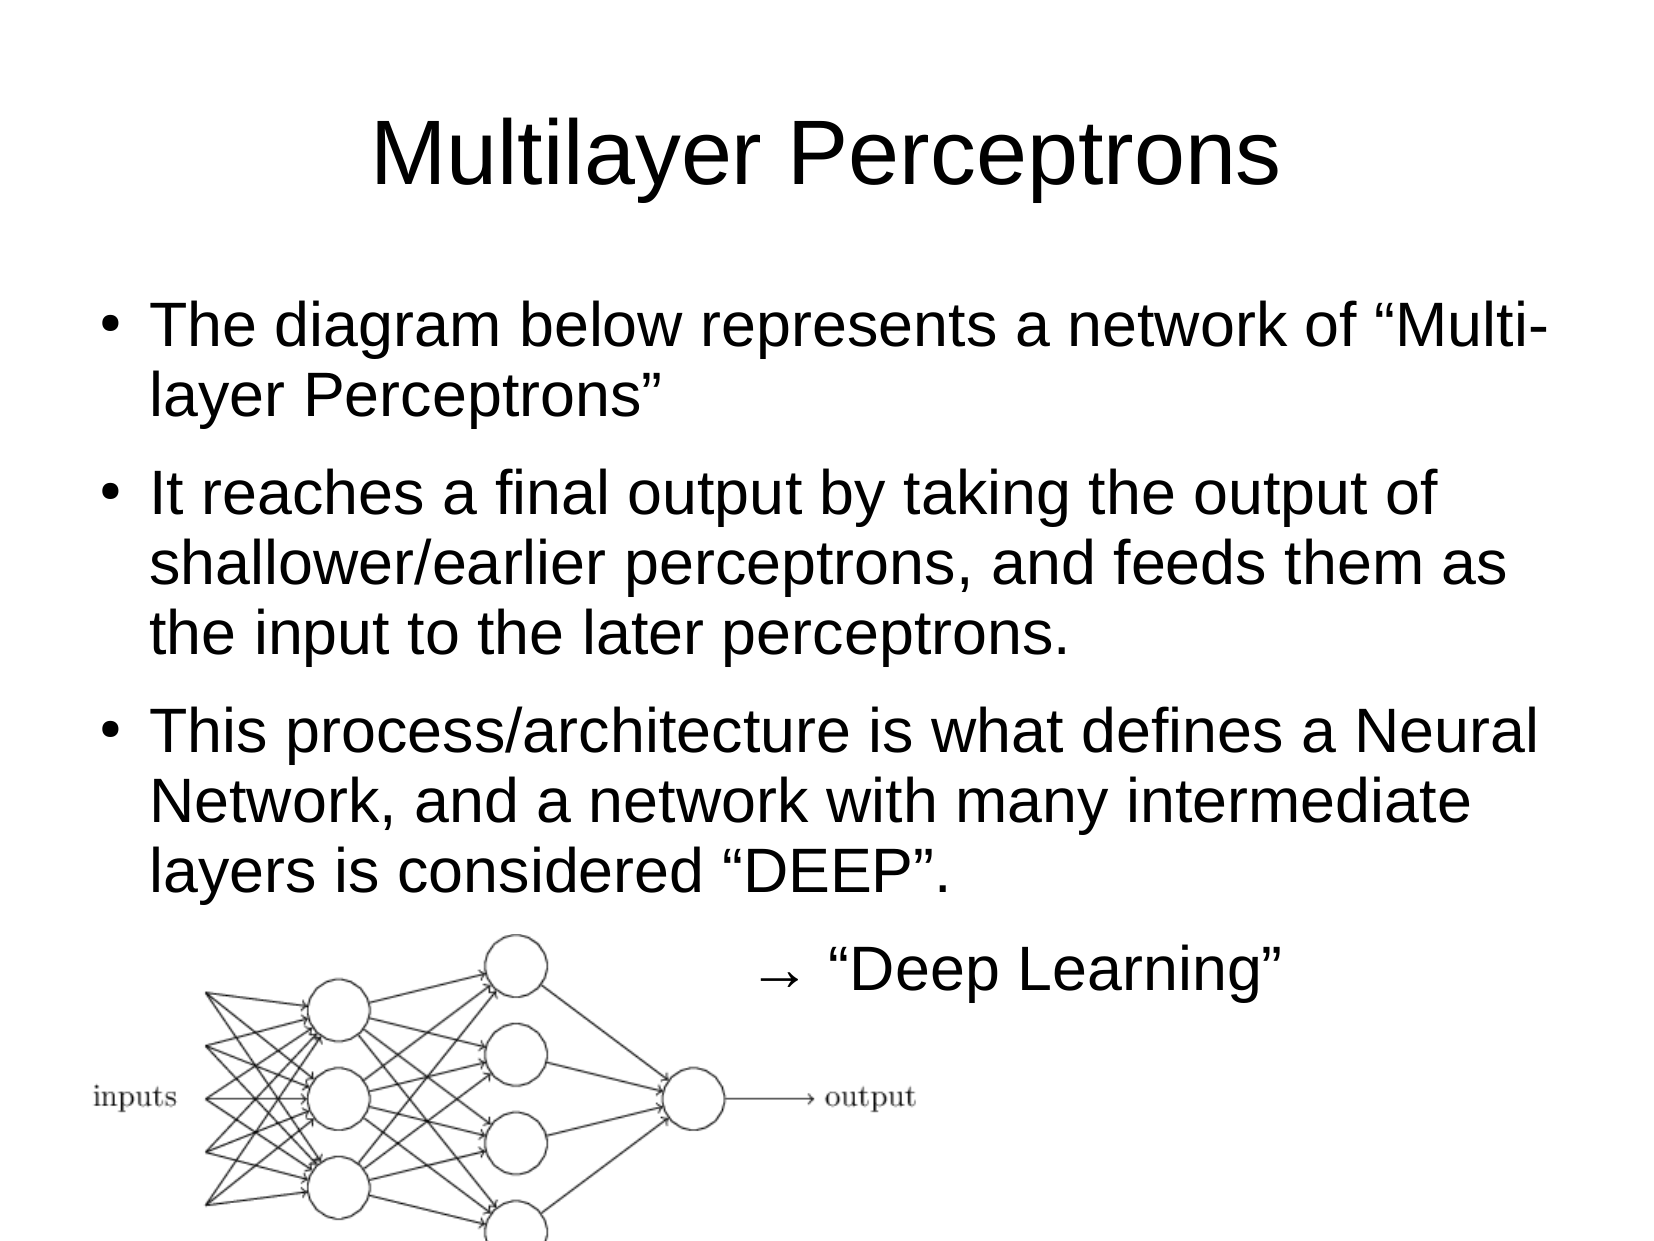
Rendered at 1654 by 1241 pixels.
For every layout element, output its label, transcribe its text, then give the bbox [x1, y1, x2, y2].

picture [82, 934, 927, 1241]
title Multilayer Perceptrons [82, 49, 1571, 257]
list The diagram below represents a network of “Multi-layer Perceptrons” It reaches a final output by taking the output of shallower/earlier perceptrons, and feeds them as the input to the later perceptrons. This process/architecture is what defines a Neural Network, and a network with many intermediate layers is considered “DEEP”. → “Deep Learning” [82, 290, 1571, 1010]
